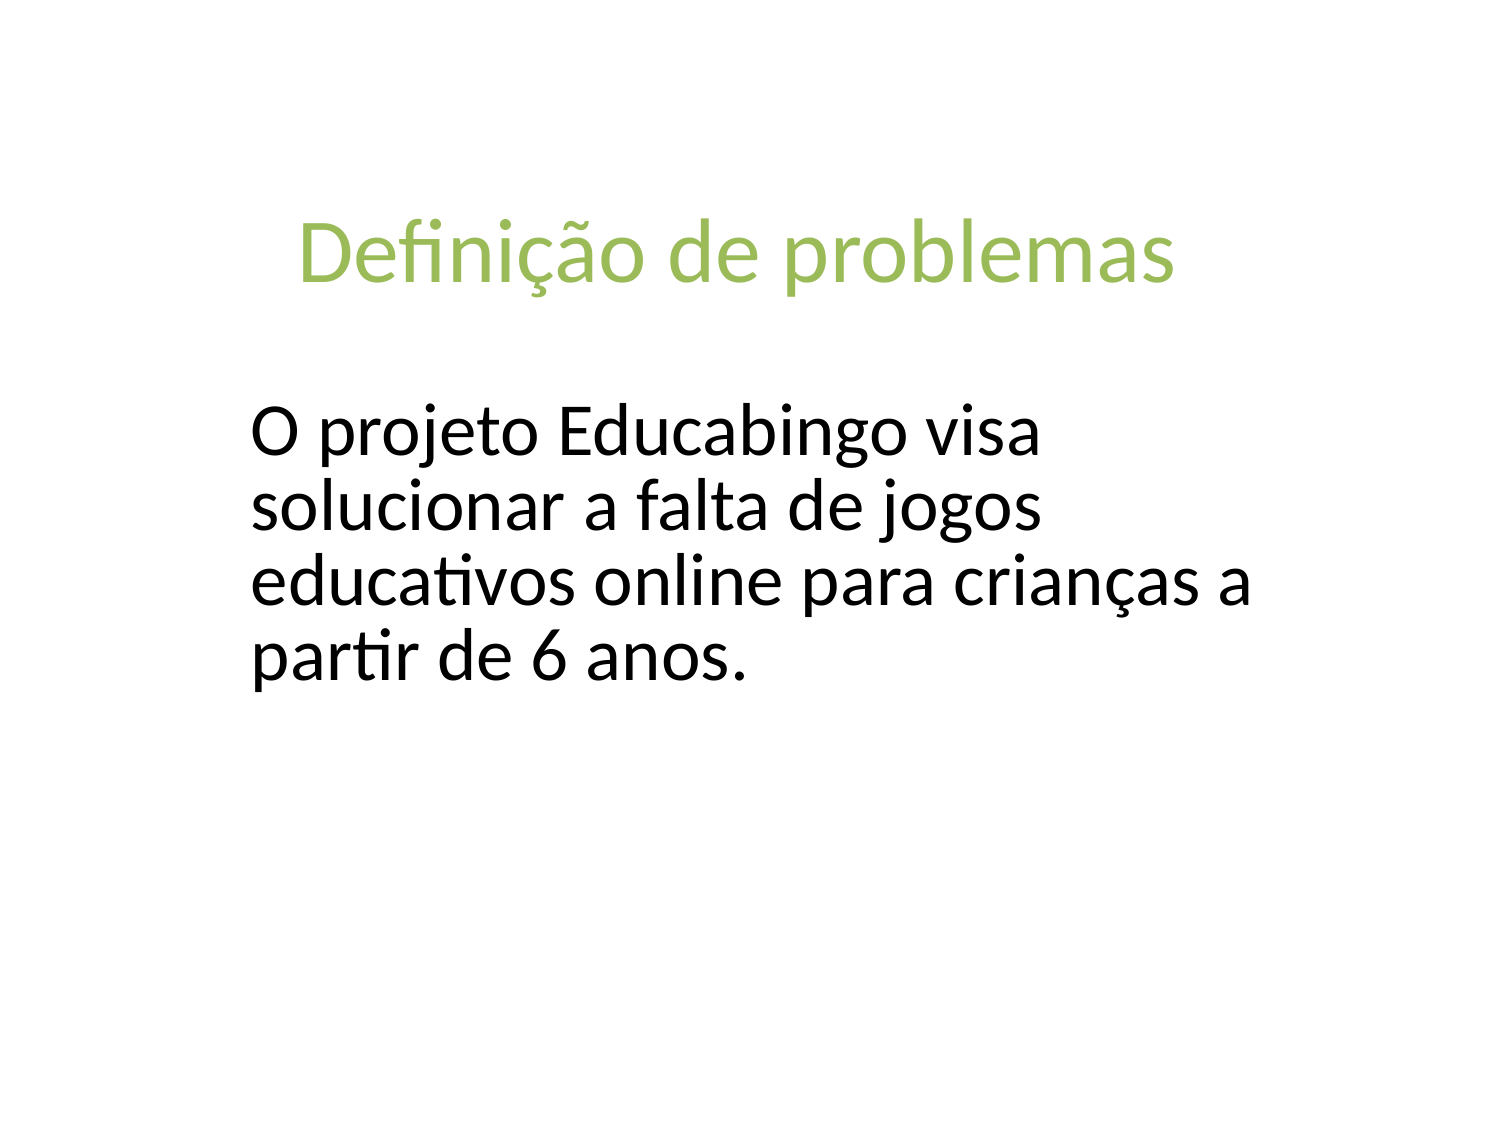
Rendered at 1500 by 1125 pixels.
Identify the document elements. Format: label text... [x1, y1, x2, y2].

text_box O projeto Educabingo visa solucionar a falta de jogos educativos online para crianças a partir de 6 anos. [236, 391, 1287, 680]
title Definição de problemas [100, 125, 1376, 367]
